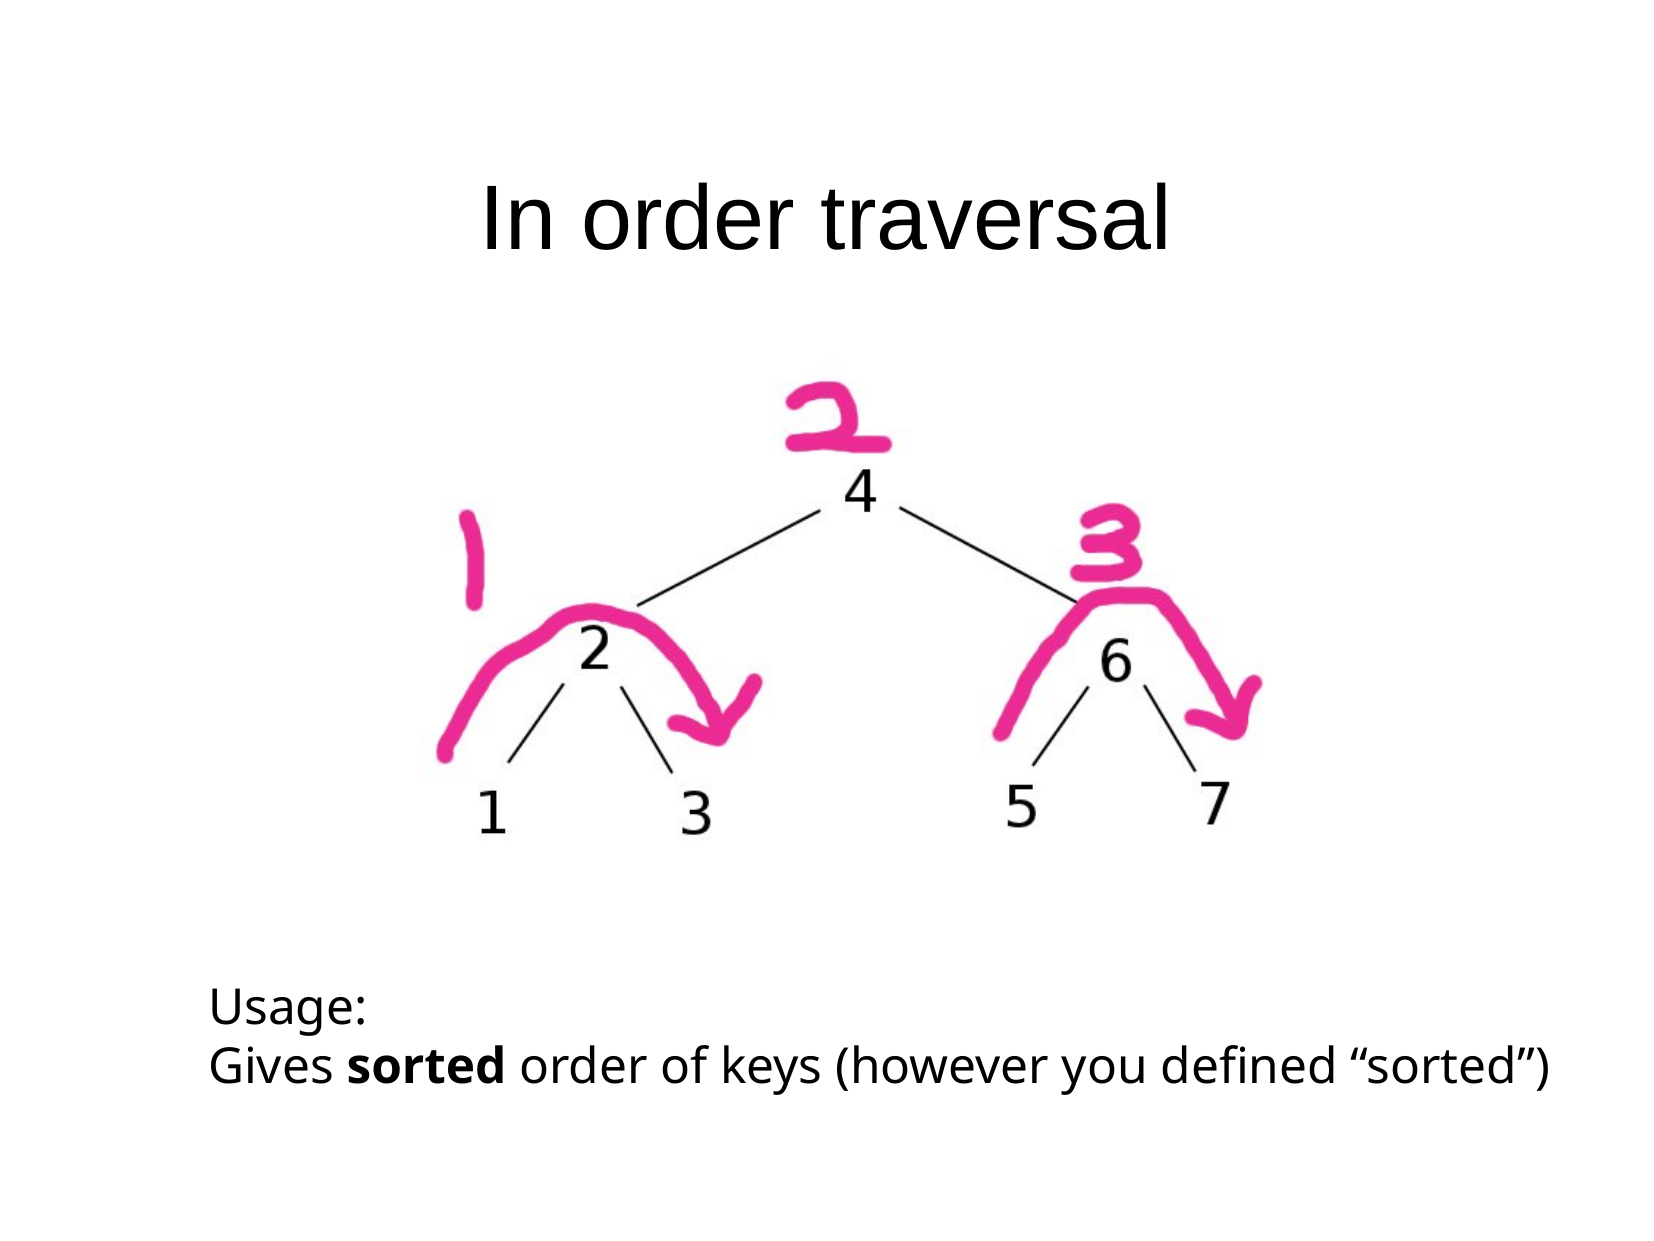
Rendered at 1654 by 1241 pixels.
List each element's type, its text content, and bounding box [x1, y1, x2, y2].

title In order traversal [124, 109, 1530, 317]
text_box Usage: Gives sorted order of keys (however you defined “sorted”) [193, 967, 1534, 1102]
picture [372, 336, 1310, 923]
